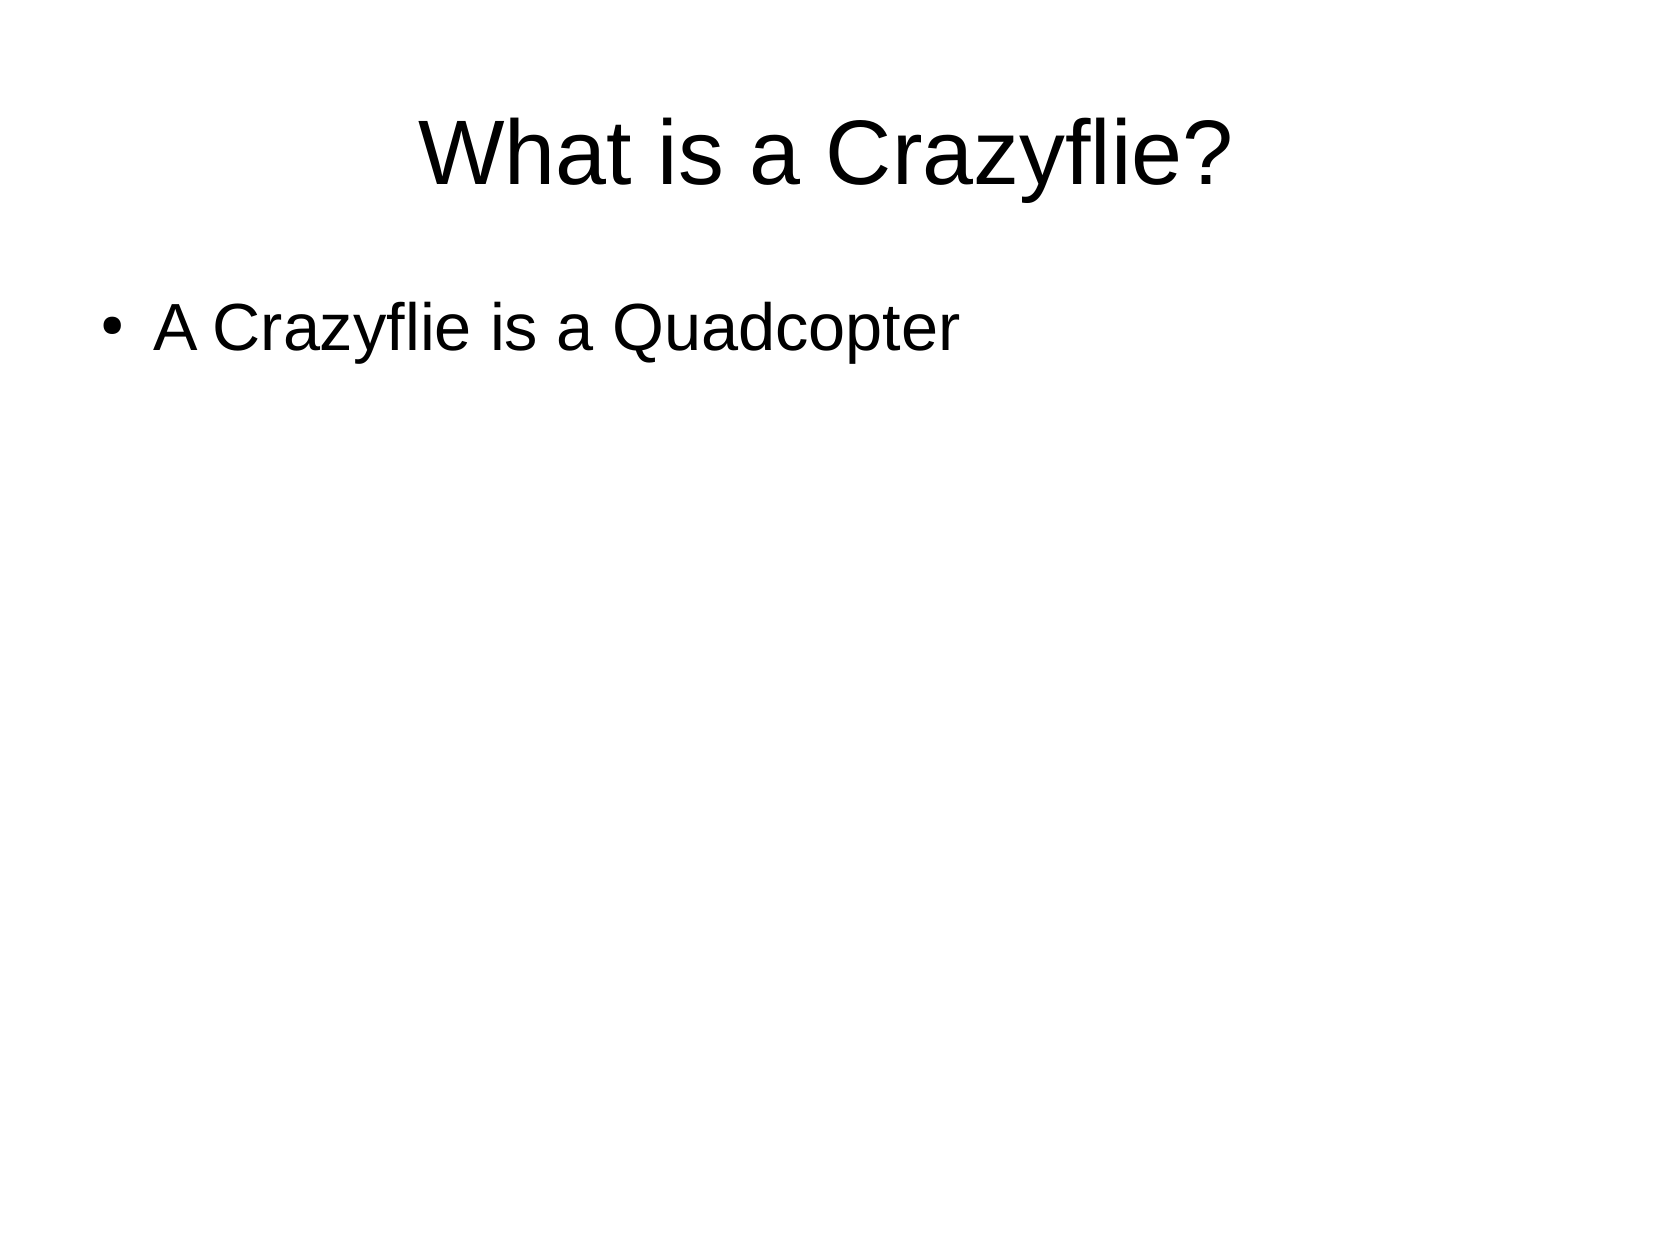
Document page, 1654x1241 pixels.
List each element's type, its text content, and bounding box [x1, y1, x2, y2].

list A Crazyflie is a Quadcopter [82, 290, 1571, 1010]
title What is a Crazyflie? [82, 49, 1571, 257]
